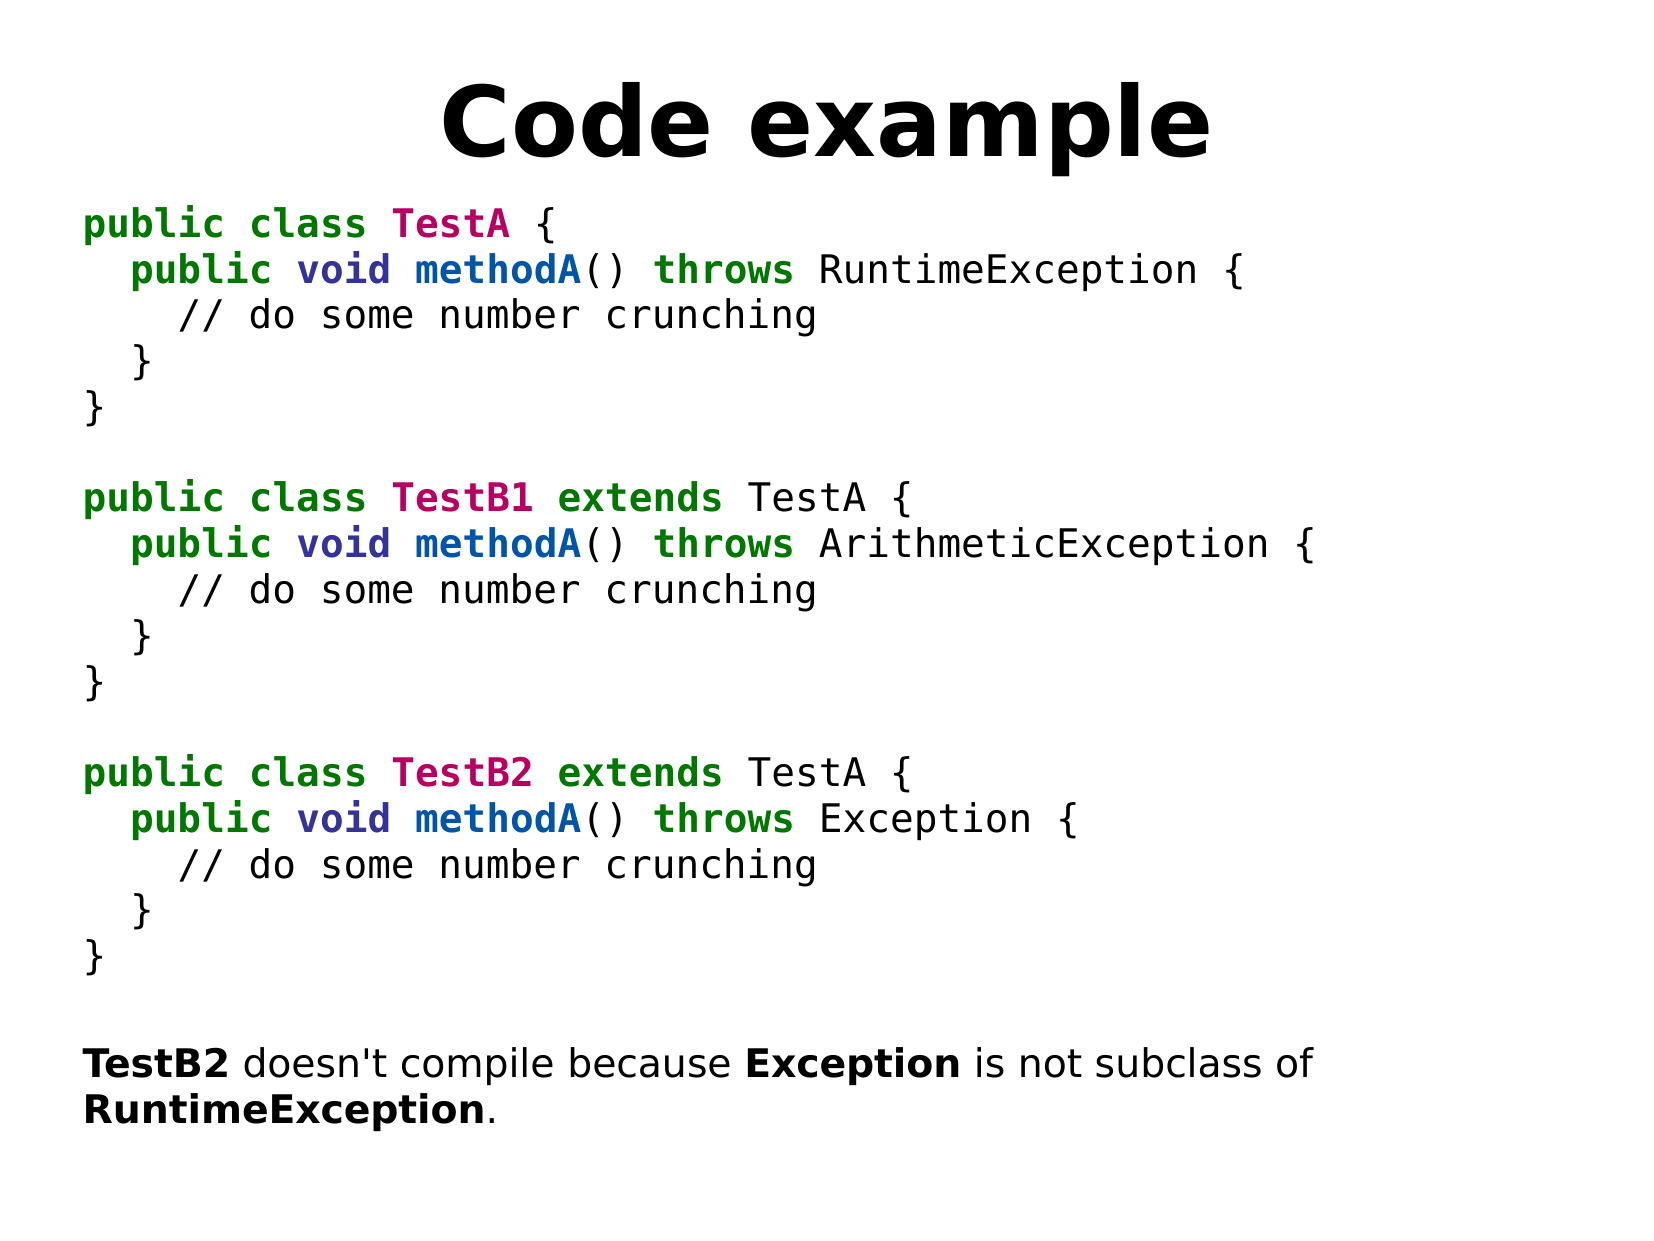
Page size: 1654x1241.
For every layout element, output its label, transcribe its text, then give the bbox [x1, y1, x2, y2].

list public class TestA { public void methodA() throws RuntimeException { // do some number crunching } } public class TestB1 extends TestA { public void methodA() throws ArithmeticException { // do some number crunching } } public class TestB2 extends TestA { public void methodA() throws Exception { // do some number crunching } } TestB2 doesn't compile because Exception is not subclass of RuntimeException. [82, 200, 1538, 1134]
title Code example [82, 8, 1571, 236]
